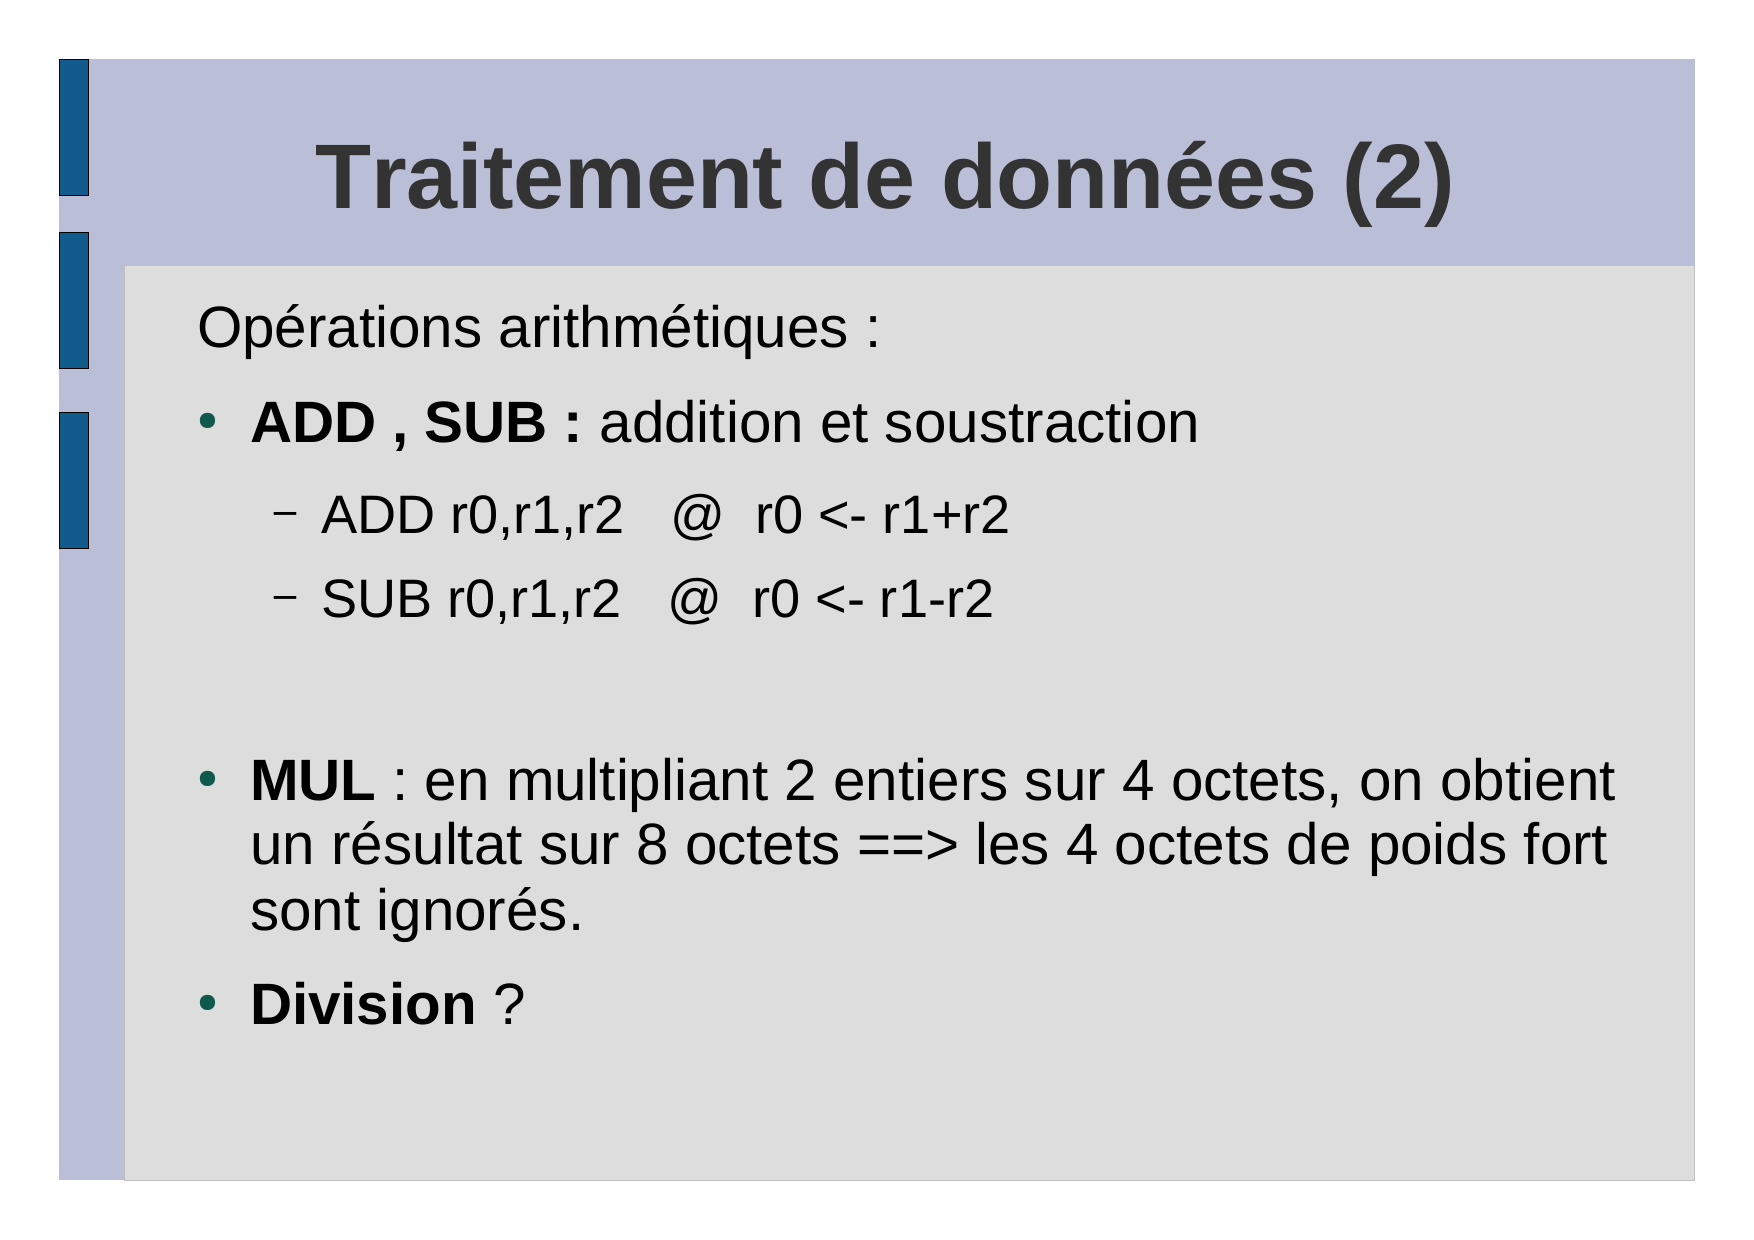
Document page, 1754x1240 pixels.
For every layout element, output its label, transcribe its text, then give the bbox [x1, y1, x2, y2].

title Traitement de données (2) [118, 88, 1654, 266]
list Opérations arithmétiques : ADD , SUB : addition et soustraction ADD r0,r1,r2 @ r0 <- r1+r2 SUB r0,r1,r2 @ r0 <- r1-r2 MUL : en multipliant 2 entiers sur 4 octets, on obtient un résultat sur 8 octets ==> les 4 octets de poids fort sont ignorés. Division ? [179, 295, 1654, 1152]
